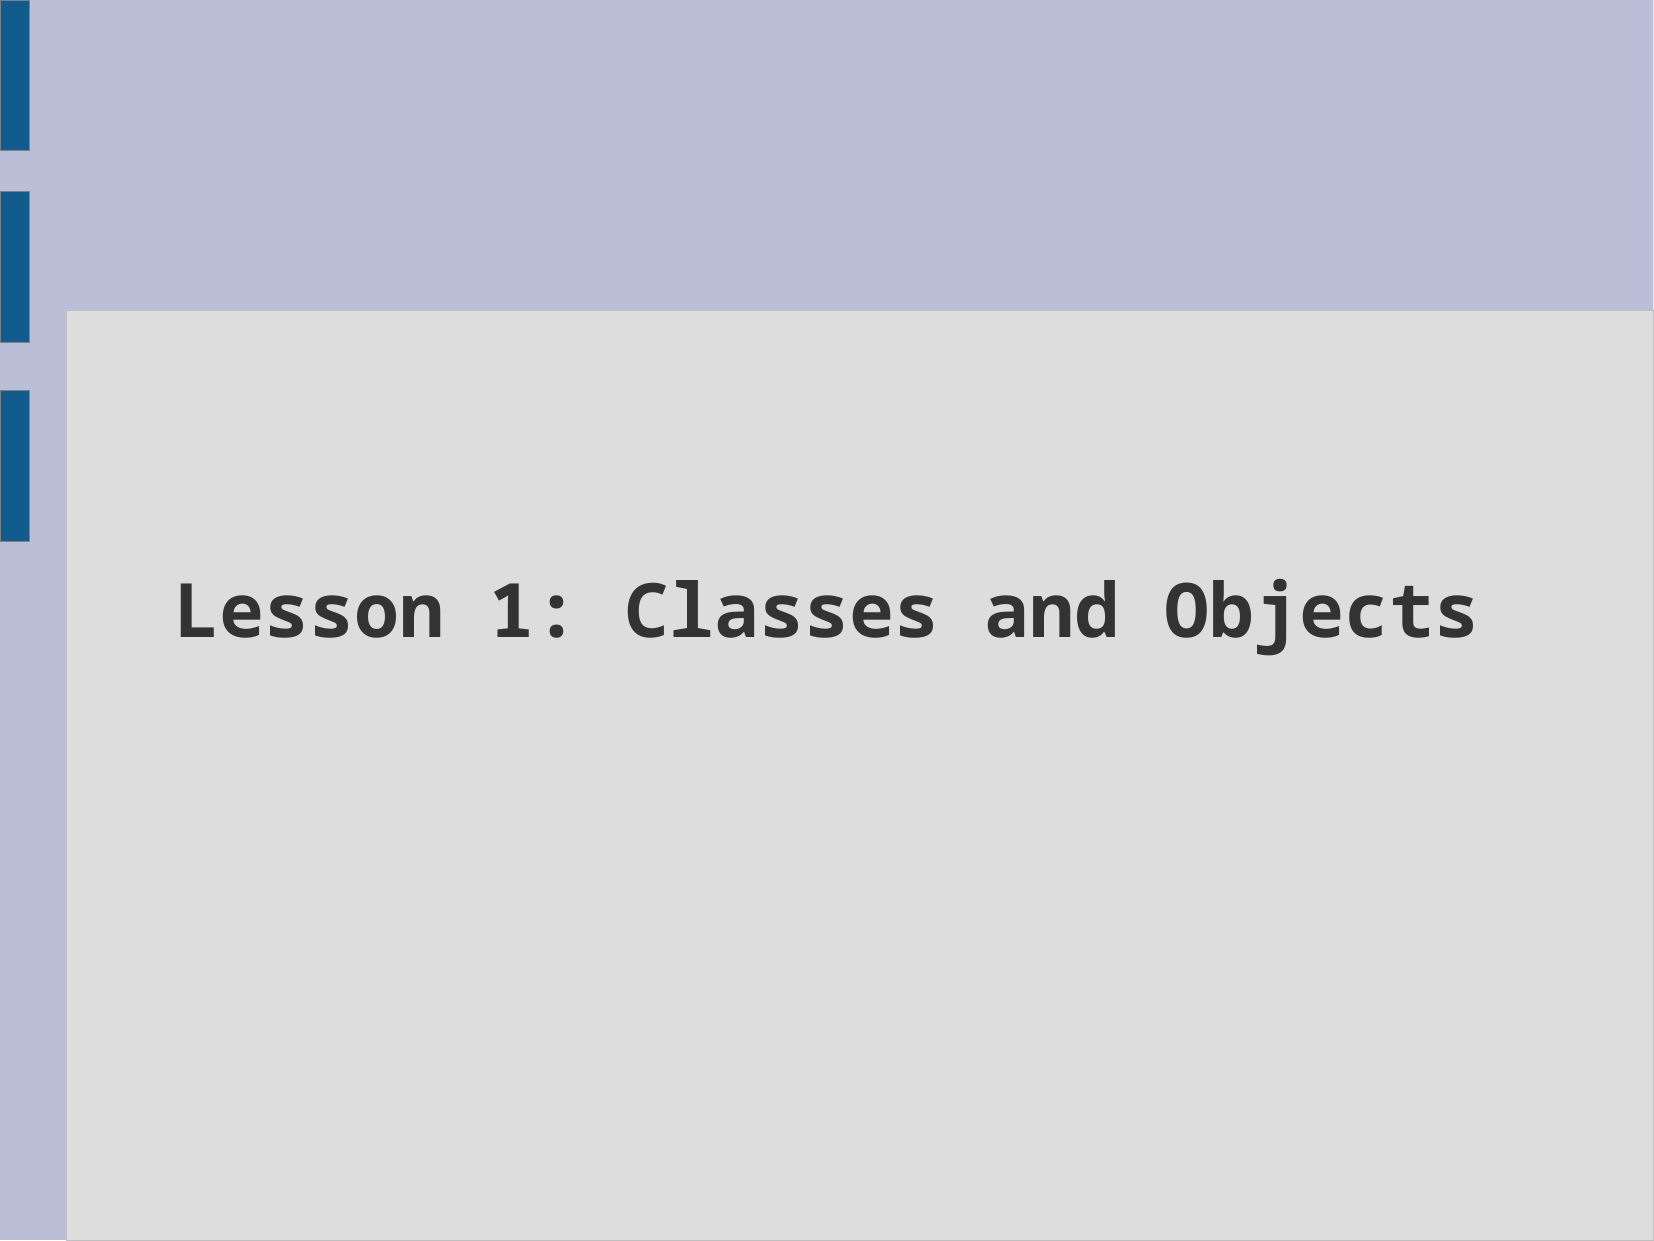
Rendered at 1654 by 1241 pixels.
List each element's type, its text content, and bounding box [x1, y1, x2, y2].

subtitle Lesson 1: Classes and Objects [121, 91, 1534, 1127]
